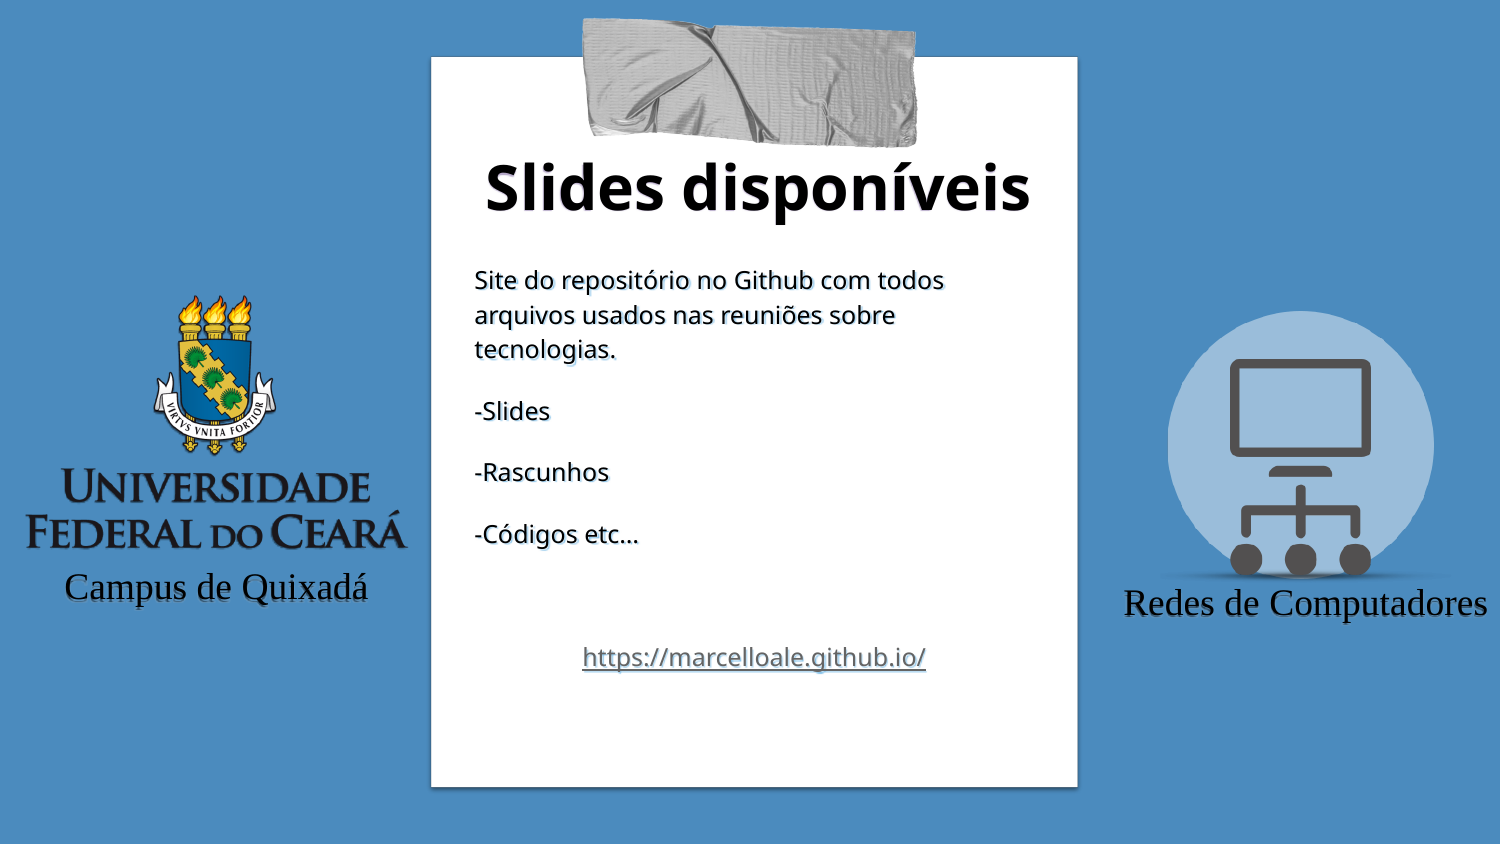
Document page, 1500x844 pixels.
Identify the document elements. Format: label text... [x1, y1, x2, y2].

text_box Slides disponíveis [468, 112, 1050, 238]
list Site do repositório no Github com todos arquivos usados nas reuniões sobre tecnologias. -Slides -Rascunhos -Códigos etc… https://marcelloale.github.io/ [459, 245, 1050, 762]
picture [1160, 309, 1452, 563]
picture [15, 16, 1104, 817]
text_box Redes de Computadores [1104, 563, 1500, 639]
text_box Campus de Quixadá [44, 547, 390, 623]
